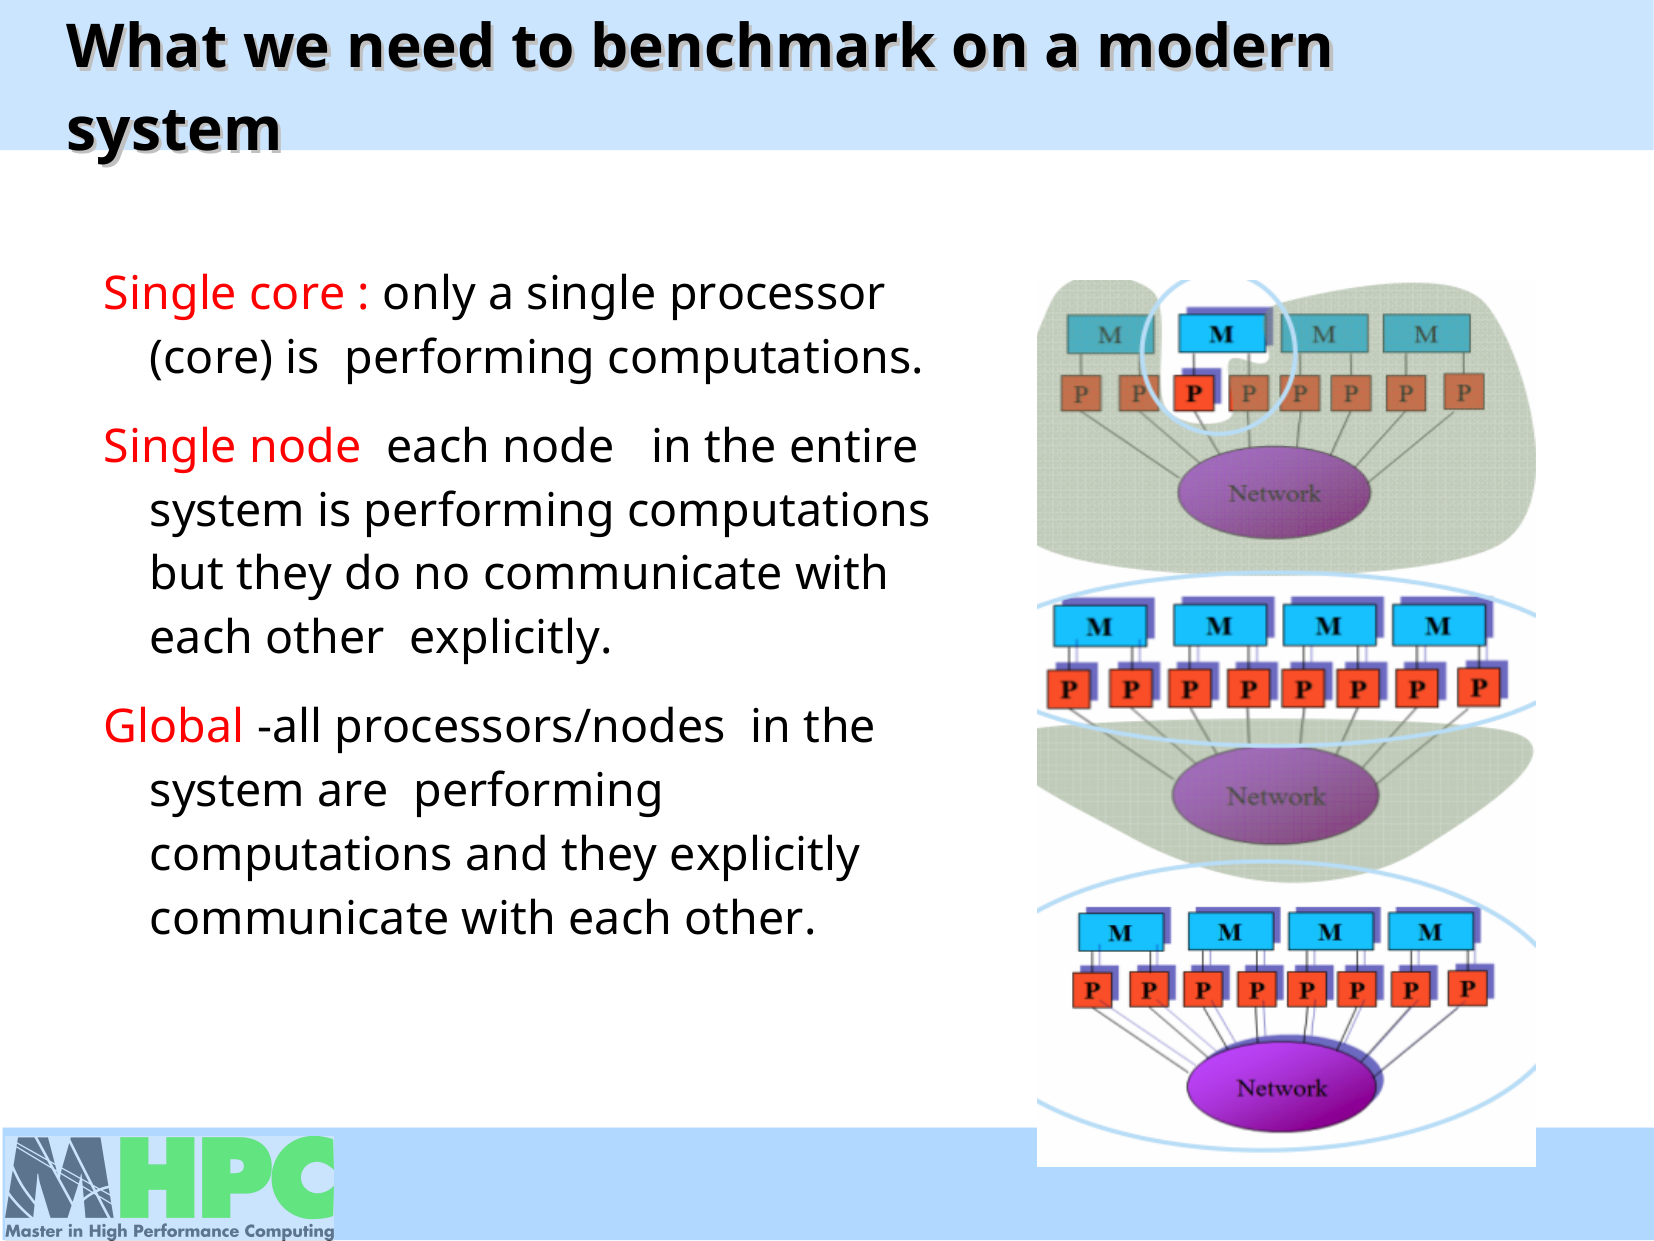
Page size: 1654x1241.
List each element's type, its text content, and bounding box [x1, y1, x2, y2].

list Single core : only a single processor (core) is performing computations. Single node each node in the entire system is performing computations but they do no communicate with each other explicitly. Global -all processors/nodes in the system are performing computations and they explicitly communicate with each other. [88, 259, 945, 1021]
picture [1037, 280, 1536, 1167]
title What we need to benchmark on a modern system [66, 0, 1426, 196]
